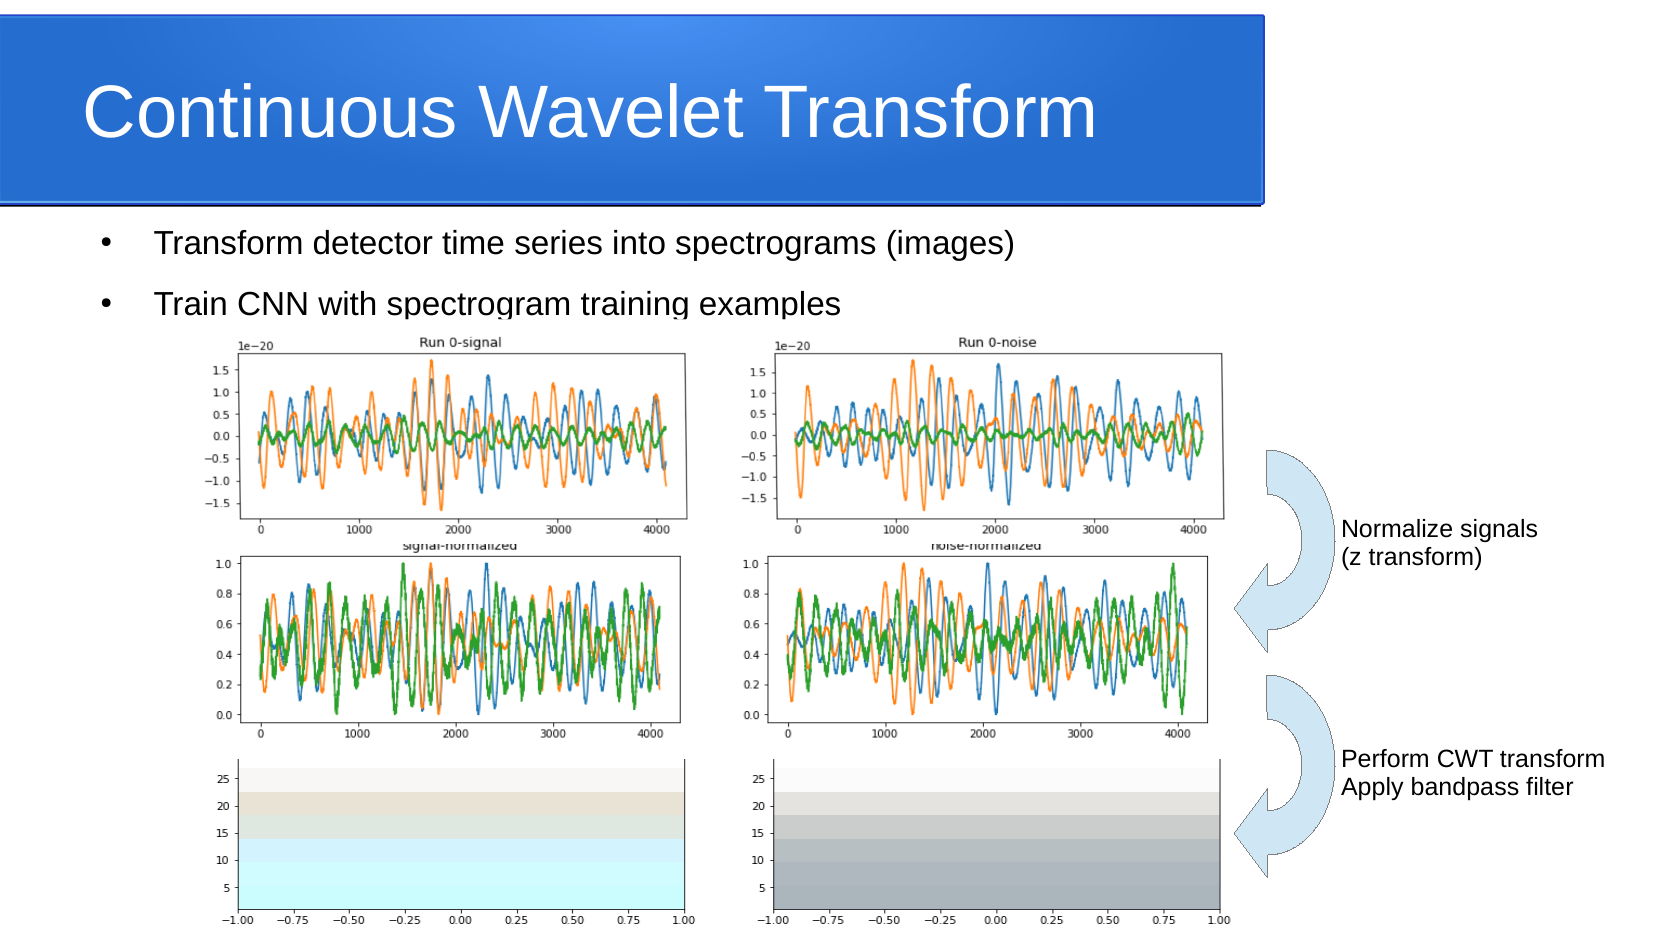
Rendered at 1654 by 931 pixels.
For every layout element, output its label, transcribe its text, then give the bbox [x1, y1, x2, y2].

list Transform detector time series into spectrograms (images) Train CNN with spectrogram training examples [82, 224, 1571, 406]
title Continuous Wavelet Transform [82, 35, 1235, 189]
text_box [1234, 675, 1332, 878]
picture [185, 319, 1258, 931]
text_box Normalize signals (z transform) [1326, 507, 1554, 579]
text_box Perform CWT transform Apply bandpass filter [1326, 737, 1622, 808]
text_box [1234, 450, 1331, 653]
